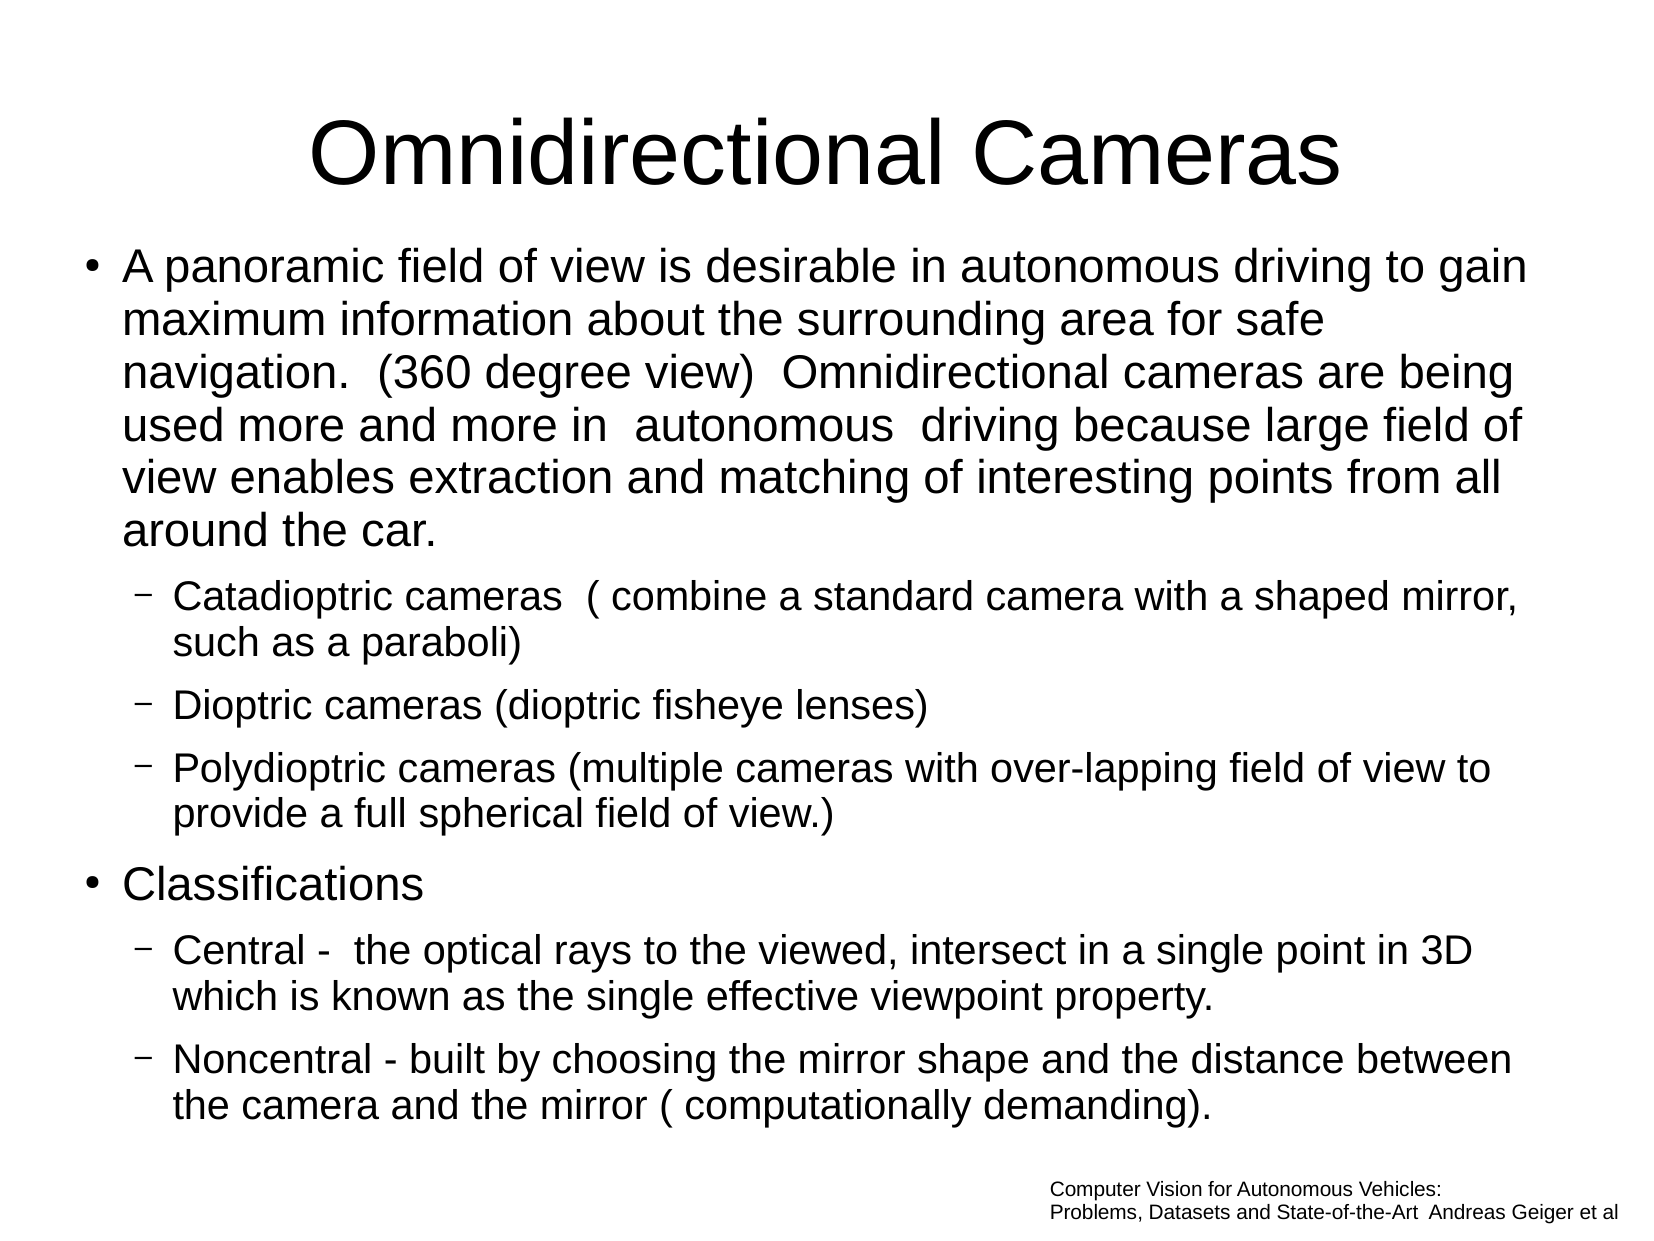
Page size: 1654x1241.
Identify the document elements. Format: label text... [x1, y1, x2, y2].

title Omnidirectional Cameras [82, 49, 1571, 257]
list A panoramic field of view is desirable in autonomous driving to gain maximum information about the surrounding area for safe navigation. (360 degree view) Omnidirectional cameras are being used more and more in autonomous driving because large field of view enables extraction and matching of interesting points from all around the car. Catadioptric cameras ( combine a standard camera with a shaped mirror, such as a paraboli) Dioptric cameras (dioptric fisheye lenses) Polydioptric cameras (multiple cameras with over-lapping field of view to provide a full spherical field of view.) Classifications Central - the optical rays to the viewed, intersect in a single point in 3D which is known as the single effective viewpoint property. Noncentral - built by choosing the mirror shape and the distance between the camera and the mirror ( computationally demanding). [71, 240, 1546, 1141]
text_box Computer Vision for Autonomous Vehicles: Problems, Datasets and State-of-the-Art Andreas Geiger et al [1035, 1170, 1654, 1232]
